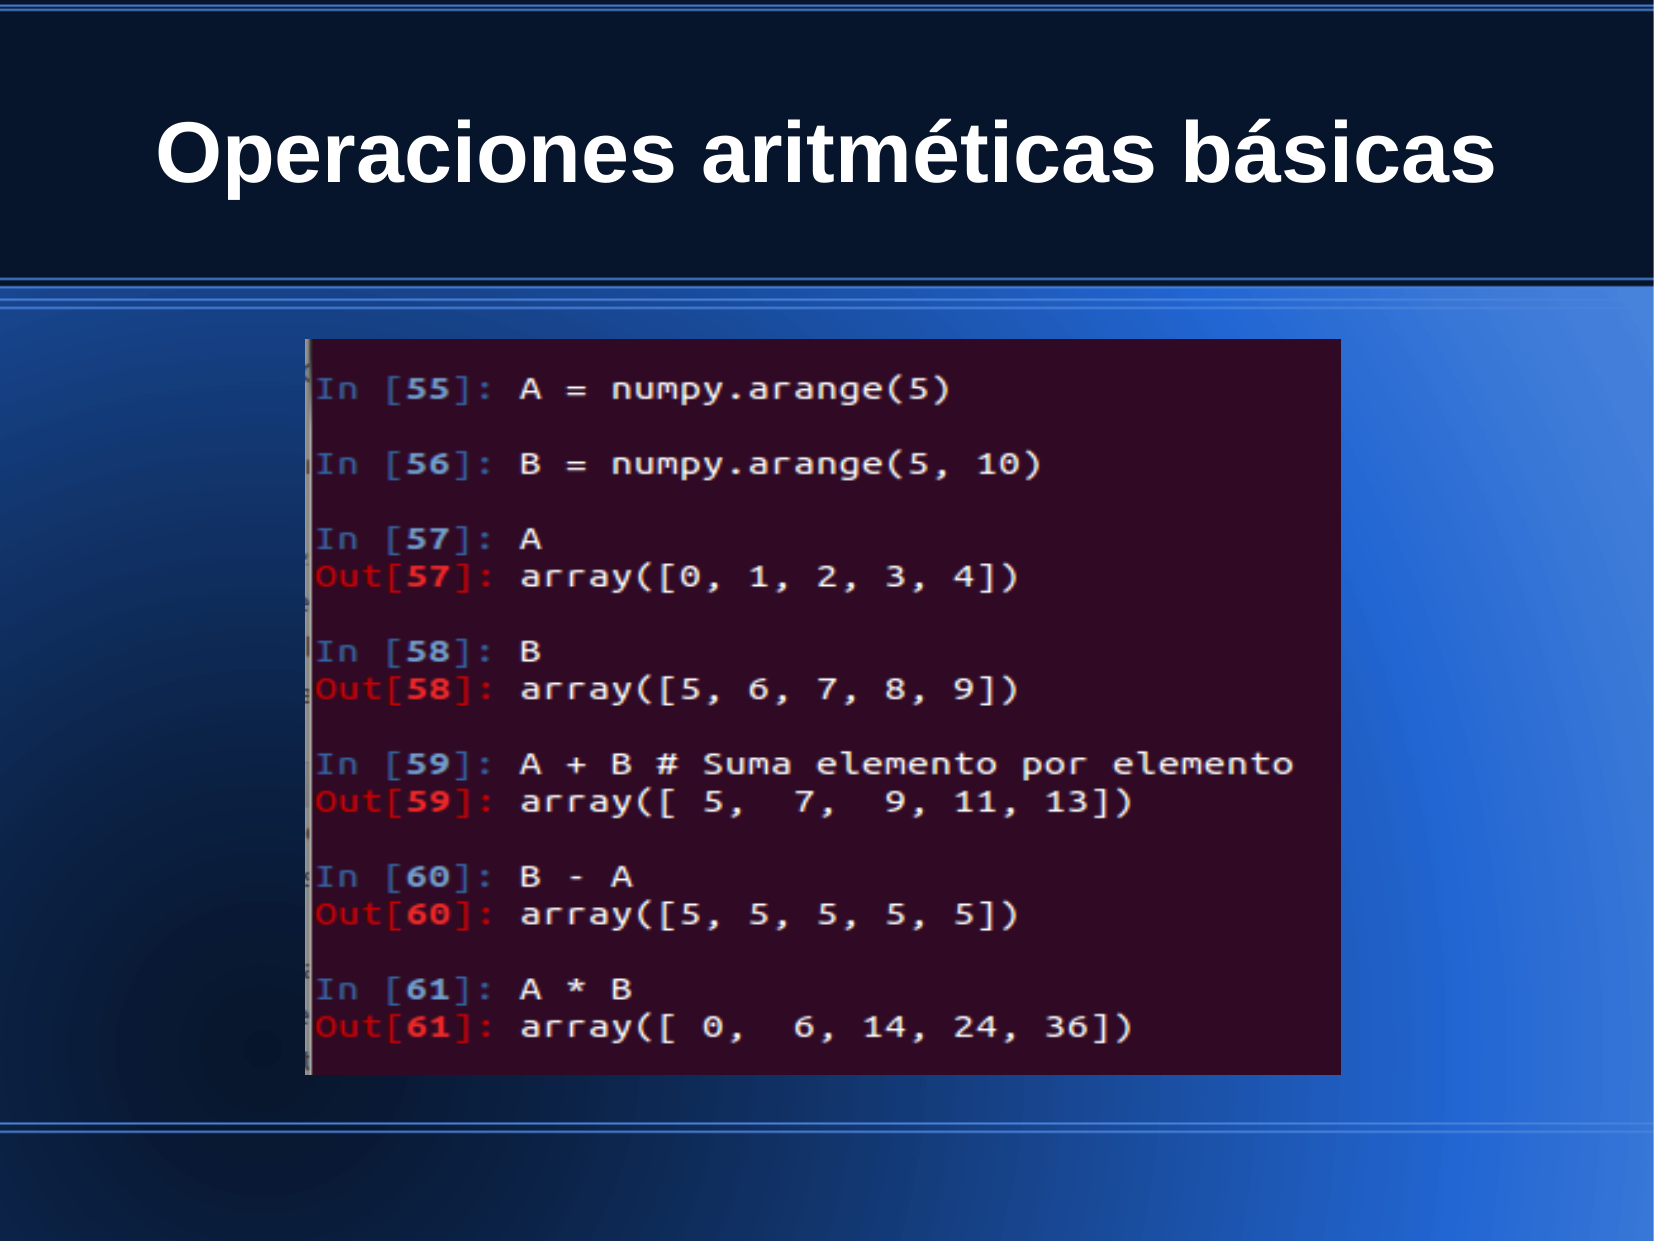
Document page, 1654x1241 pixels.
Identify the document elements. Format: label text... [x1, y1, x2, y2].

title Operaciones aritméticas básicas [82, 49, 1571, 257]
picture [0, 0, 1654, 1241]
